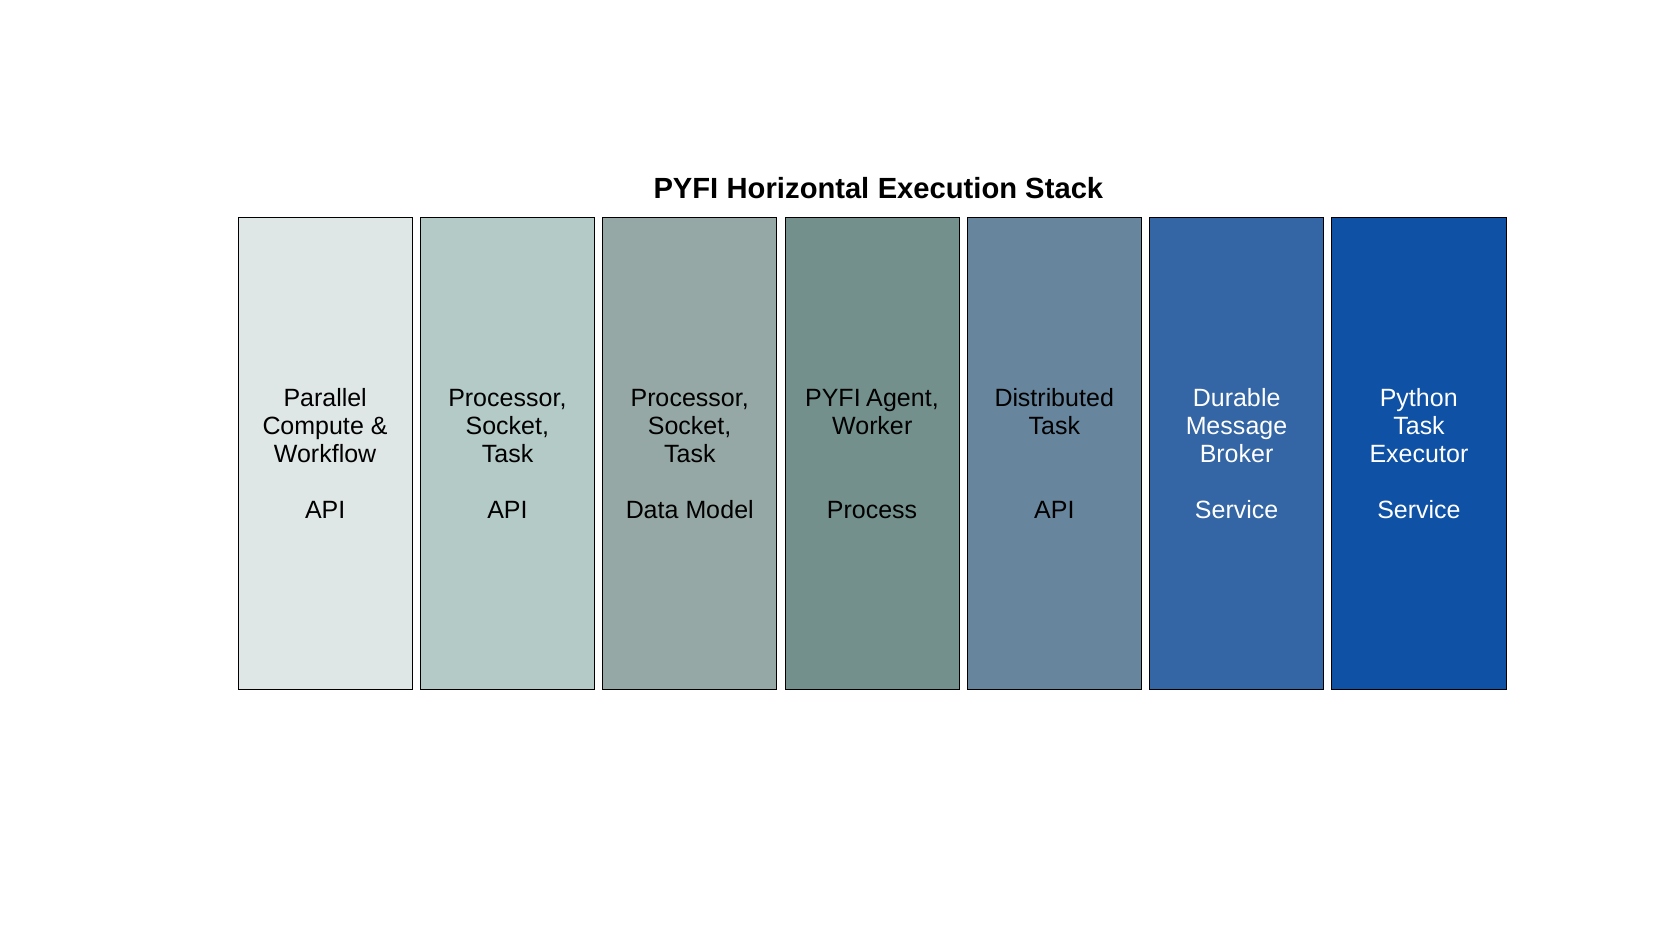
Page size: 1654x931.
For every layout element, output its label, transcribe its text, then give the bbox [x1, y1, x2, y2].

text_box Processor, Socket, Task Data Model [602, 217, 777, 690]
text_box Python Task Executor Service [1331, 217, 1507, 690]
text_box Processor, Socket, Task API [420, 217, 595, 690]
text_box PYFI Agent, Worker Process [785, 217, 960, 690]
text_box Parallel Compute & Workflow API [238, 217, 413, 690]
text_box PYFI Horizontal Execution Stack [638, 164, 1344, 213]
text_box Durable Message Broker Service [1149, 217, 1324, 690]
text_box Distributed Task API [967, 217, 1142, 690]
